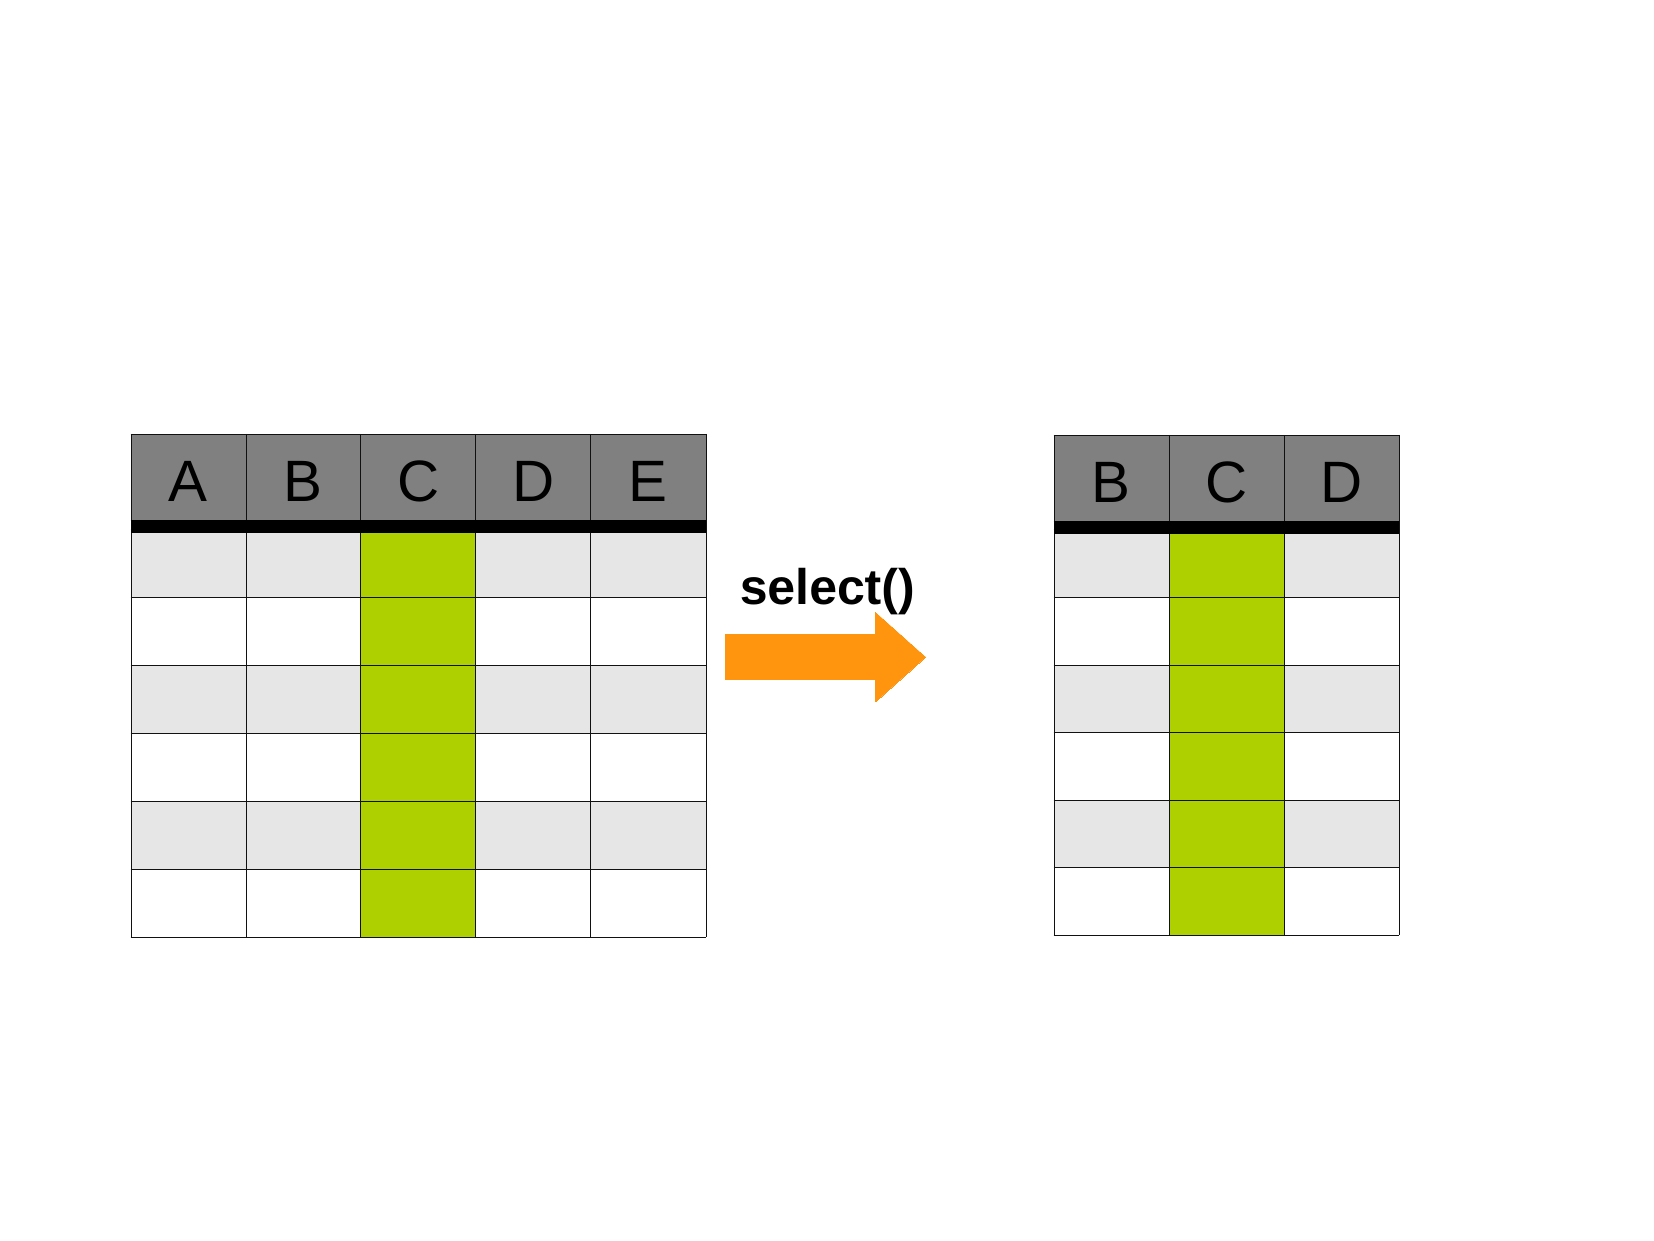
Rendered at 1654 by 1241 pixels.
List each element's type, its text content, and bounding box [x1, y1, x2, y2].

table_cell [591, 802, 706, 869]
table_cell [1285, 868, 1399, 935]
table_cell [1285, 801, 1399, 867]
table_cell [361, 870, 475, 937]
table_cell [247, 533, 360, 597]
table_cell [591, 734, 706, 801]
table_cell [361, 666, 475, 733]
table_cell [476, 870, 590, 937]
table_cell [1285, 598, 1399, 665]
table_header D [1285, 436, 1399, 521]
table_cell [1170, 868, 1284, 935]
table_cell [361, 802, 475, 869]
table_cell [247, 666, 360, 733]
table_header A [132, 435, 246, 520]
table_cell [1055, 666, 1169, 732]
table_header E [591, 435, 706, 520]
table_cell [247, 598, 360, 665]
table_cell [132, 802, 246, 869]
text_box select() [725, 551, 1022, 623]
table_cell [476, 734, 590, 801]
table_cell [1285, 666, 1399, 732]
table_cell [591, 666, 706, 733]
table_cell [247, 734, 360, 801]
table_cell [1055, 868, 1169, 935]
table_cell [1055, 534, 1169, 597]
table_cell [361, 533, 475, 597]
table_header C [361, 435, 475, 520]
table_cell [1170, 534, 1284, 597]
table_cell [591, 870, 706, 937]
table_cell [247, 802, 360, 869]
table_cell [132, 666, 246, 733]
table_header B [247, 435, 360, 520]
table_cell [1055, 801, 1169, 867]
table_cell [476, 598, 590, 665]
table_cell [476, 666, 590, 733]
table_cell [1170, 598, 1284, 665]
table_cell [591, 533, 706, 597]
table_header B [1055, 436, 1169, 521]
table_cell [132, 598, 246, 665]
table_cell [1170, 666, 1284, 732]
table_cell [361, 598, 475, 665]
table_header D [476, 435, 590, 520]
table_cell [1055, 733, 1169, 800]
table_cell [132, 734, 246, 801]
table_cell [476, 533, 590, 597]
text_box [725, 623, 926, 702]
table_cell [1170, 801, 1284, 867]
table_header C [1170, 436, 1284, 521]
table_cell [361, 734, 475, 801]
table_cell [132, 870, 246, 937]
table_cell [247, 870, 360, 937]
table_cell [1285, 534, 1399, 597]
table_cell [132, 533, 246, 597]
table_cell [476, 802, 590, 869]
table_cell [1170, 733, 1284, 800]
table_cell [1285, 733, 1399, 800]
table_cell [1055, 598, 1169, 665]
table_cell [591, 598, 706, 665]
